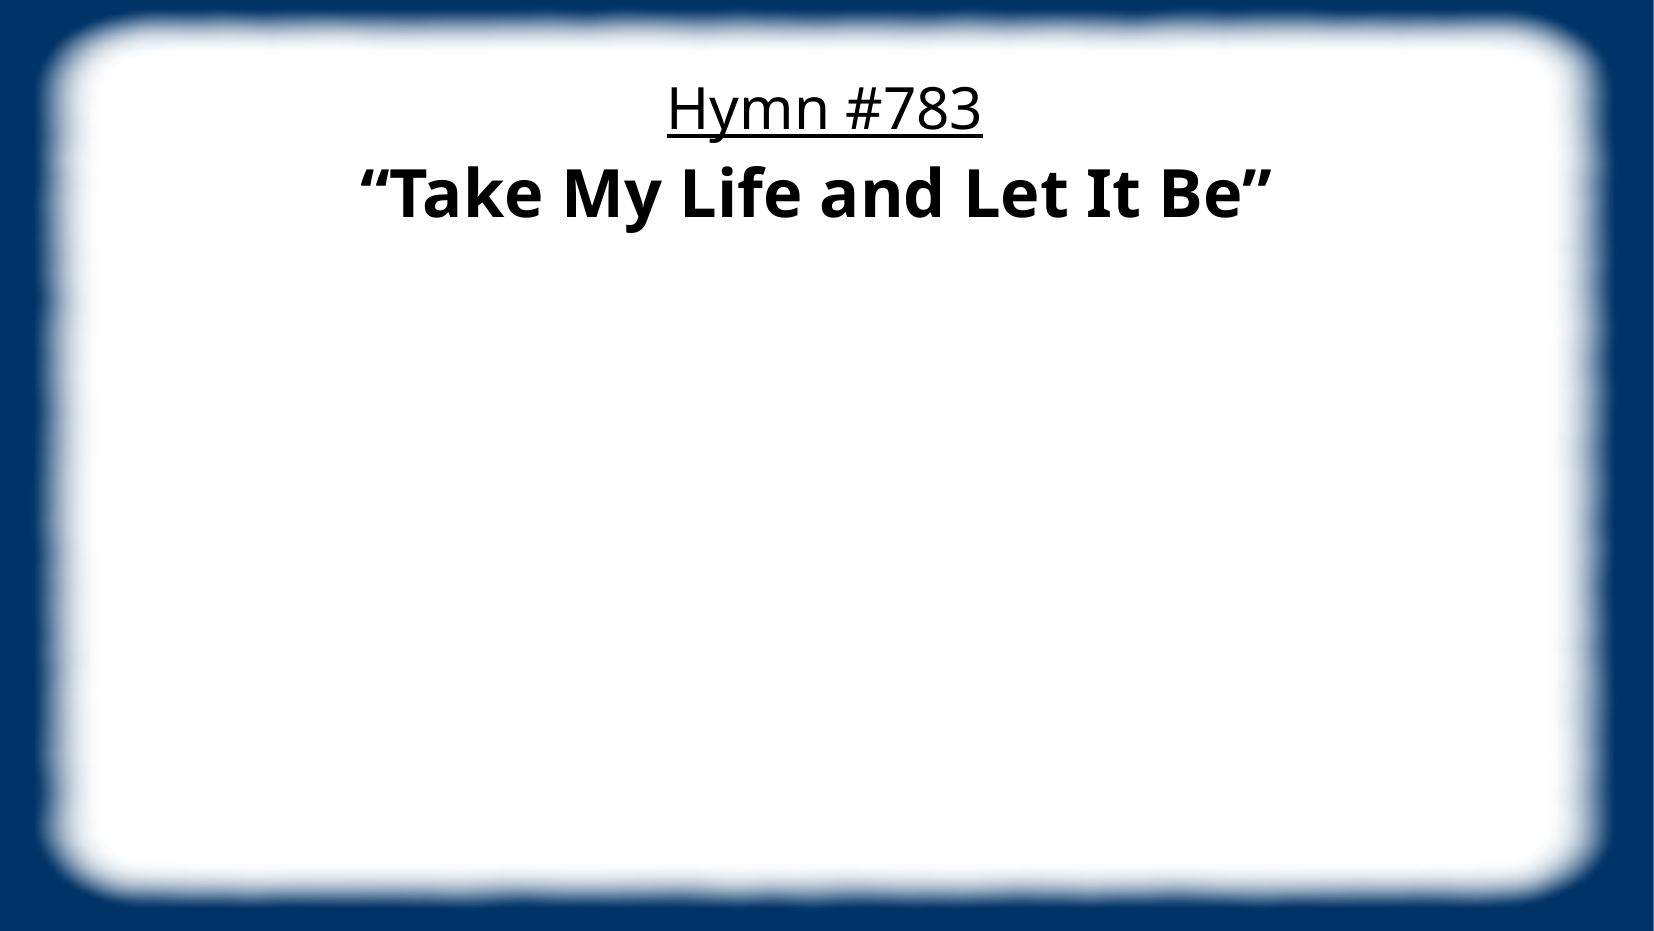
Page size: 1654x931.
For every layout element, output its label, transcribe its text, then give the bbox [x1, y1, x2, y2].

text_box Hymn #783 “Take My Life and Let It Be” [75, 60, 1576, 241]
picture [0, 0, 1654, 931]
